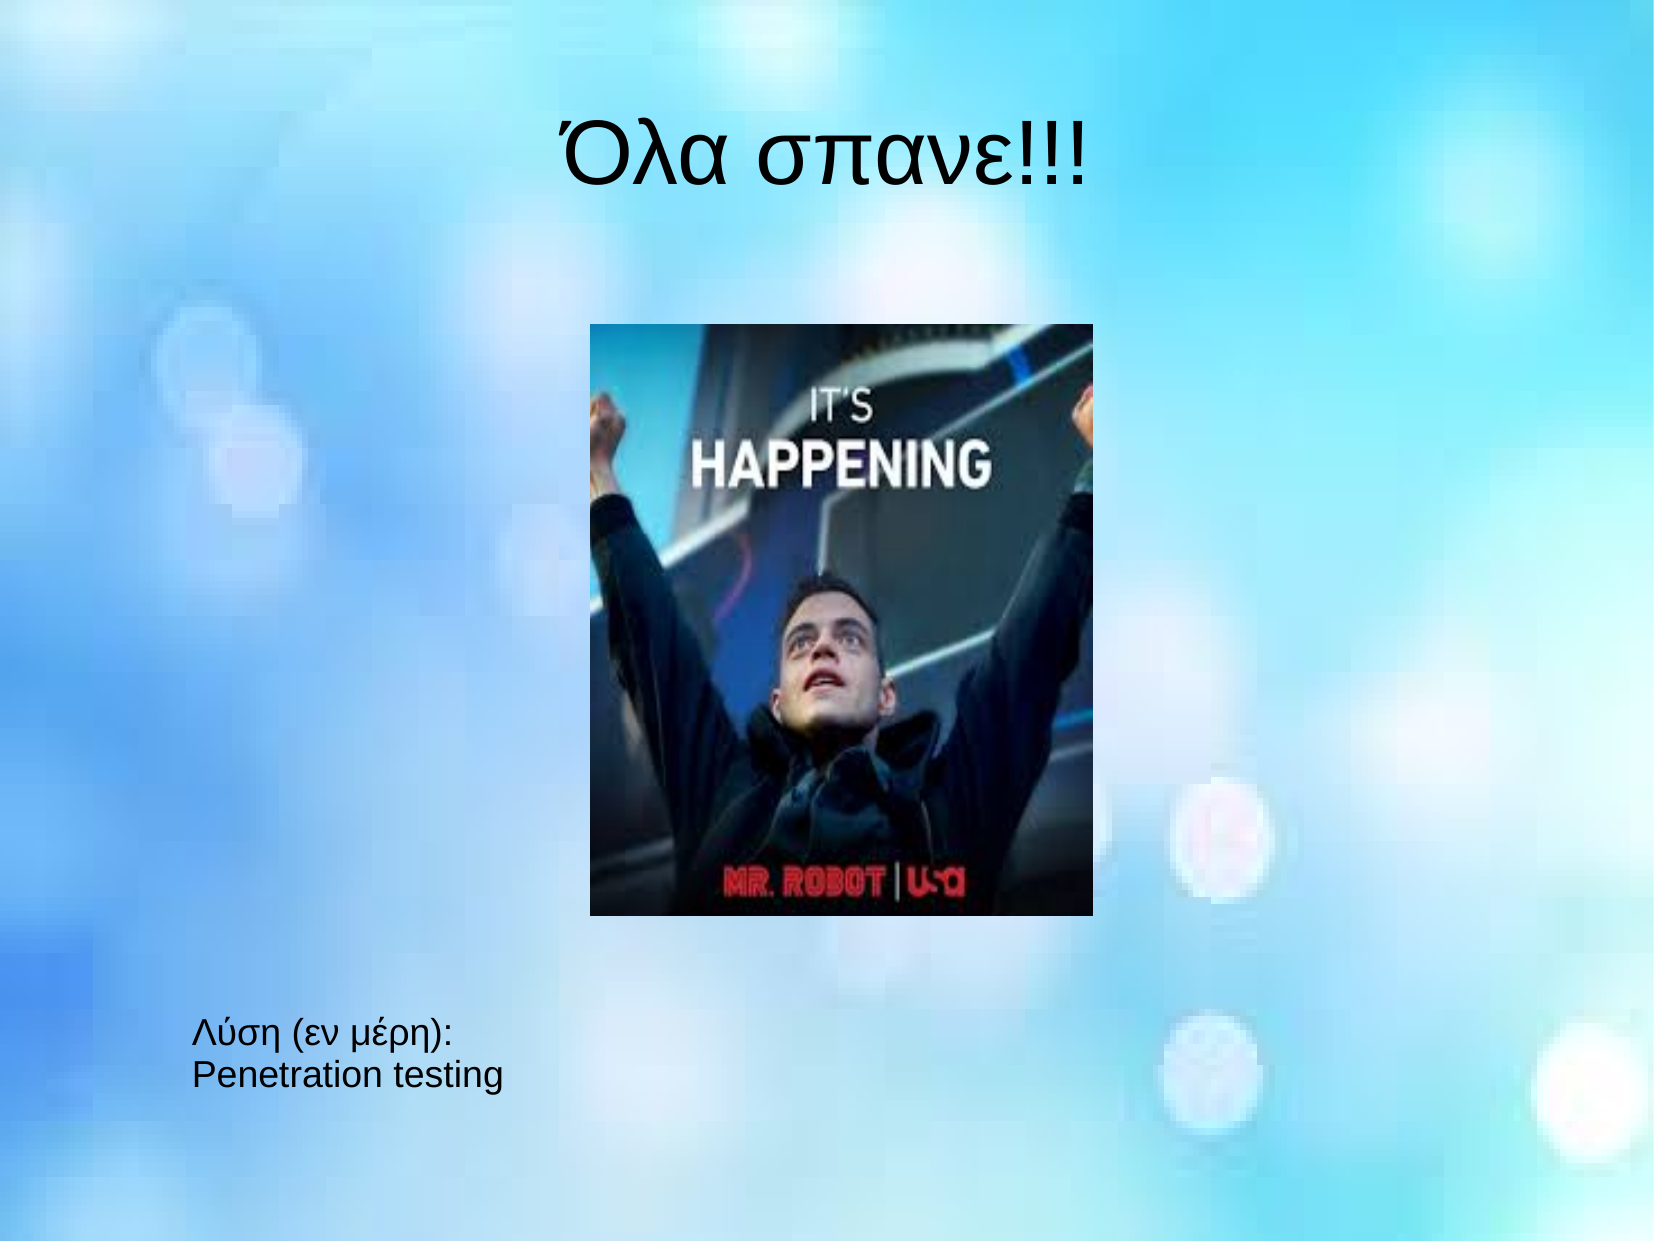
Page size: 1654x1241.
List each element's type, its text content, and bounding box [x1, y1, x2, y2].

text_box Λύση (εν μέρη): Penetration testing [177, 1003, 650, 1103]
title Όλα σπανε!!! [82, 49, 1571, 257]
picture [0, 0, 1654, 1241]
